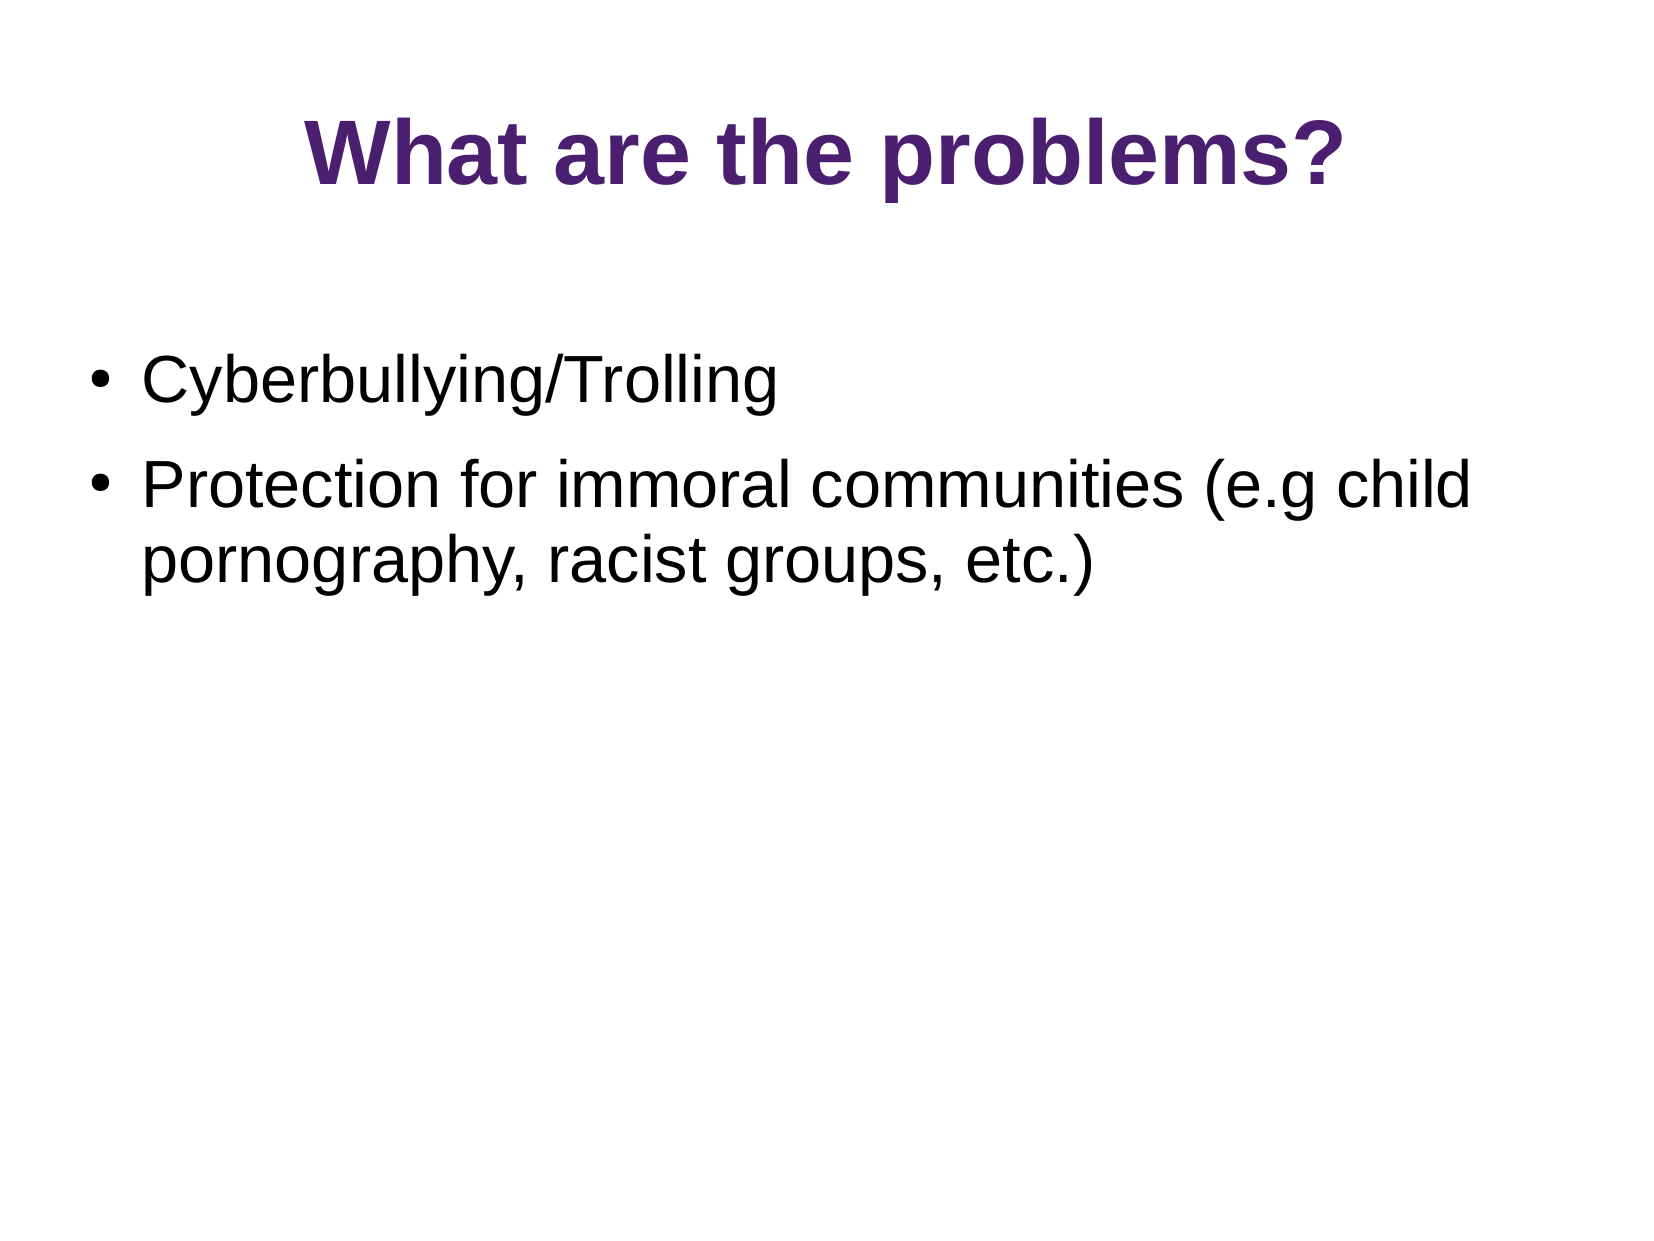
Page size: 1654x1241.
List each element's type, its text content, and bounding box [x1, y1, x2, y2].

title What are the problems? [82, 49, 1571, 257]
list Cyberbullying/Trolling Protection for immoral communities (e.g child pornography, racist groups, etc.) [70, 342, 1560, 1062]
